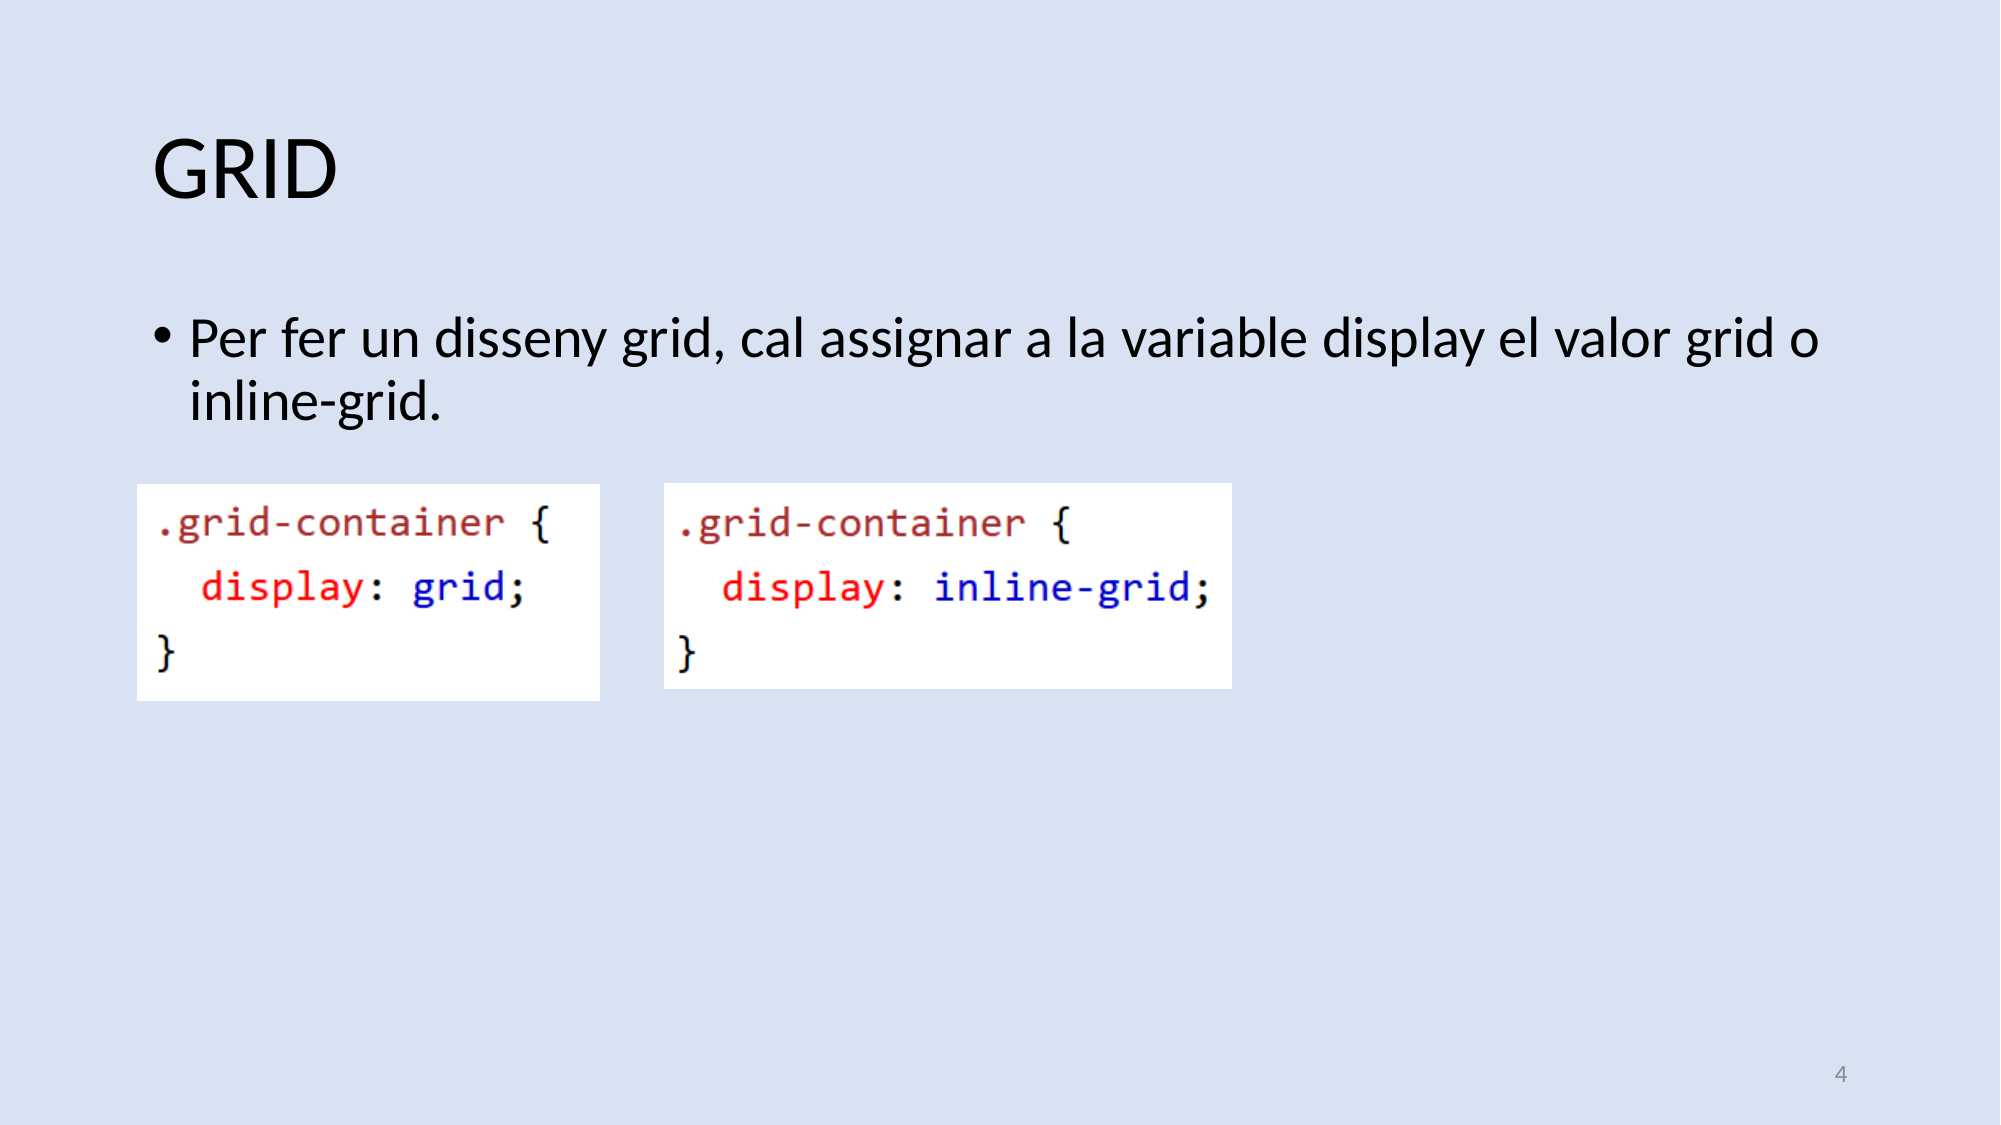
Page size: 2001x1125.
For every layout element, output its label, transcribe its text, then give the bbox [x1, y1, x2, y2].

picture [664, 483, 1232, 689]
list Per fer un disseny grid, cal assignar a la variable display el valor grid o inline-grid. [137, 299, 1863, 1014]
picture [137, 484, 600, 701]
slide_number <number> [1412, 1042, 1863, 1103]
title GRID [137, 59, 1863, 278]
